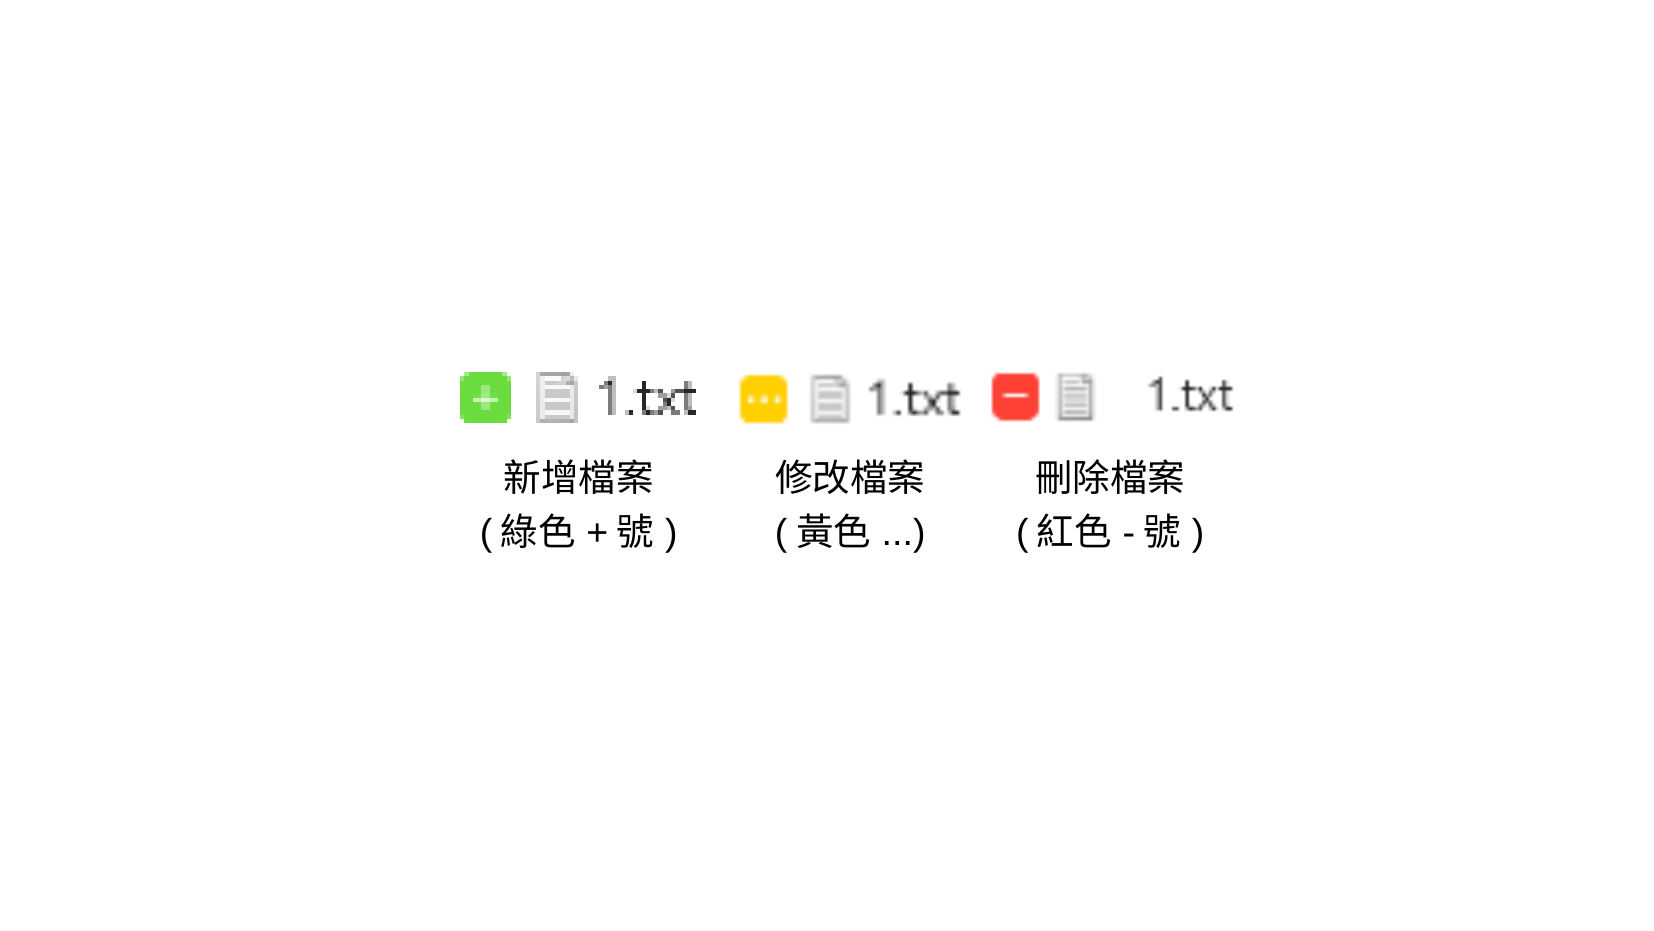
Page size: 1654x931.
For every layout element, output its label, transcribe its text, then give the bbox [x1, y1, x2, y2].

text_box 刪除檔案 (紅色-號) [992, 440, 1229, 556]
picture [726, 358, 1250, 435]
text_box 修改檔案 (黃色...) [732, 440, 969, 556]
picture [448, 360, 718, 432]
text_box 新增檔案 (綠色+號) [460, 440, 697, 556]
